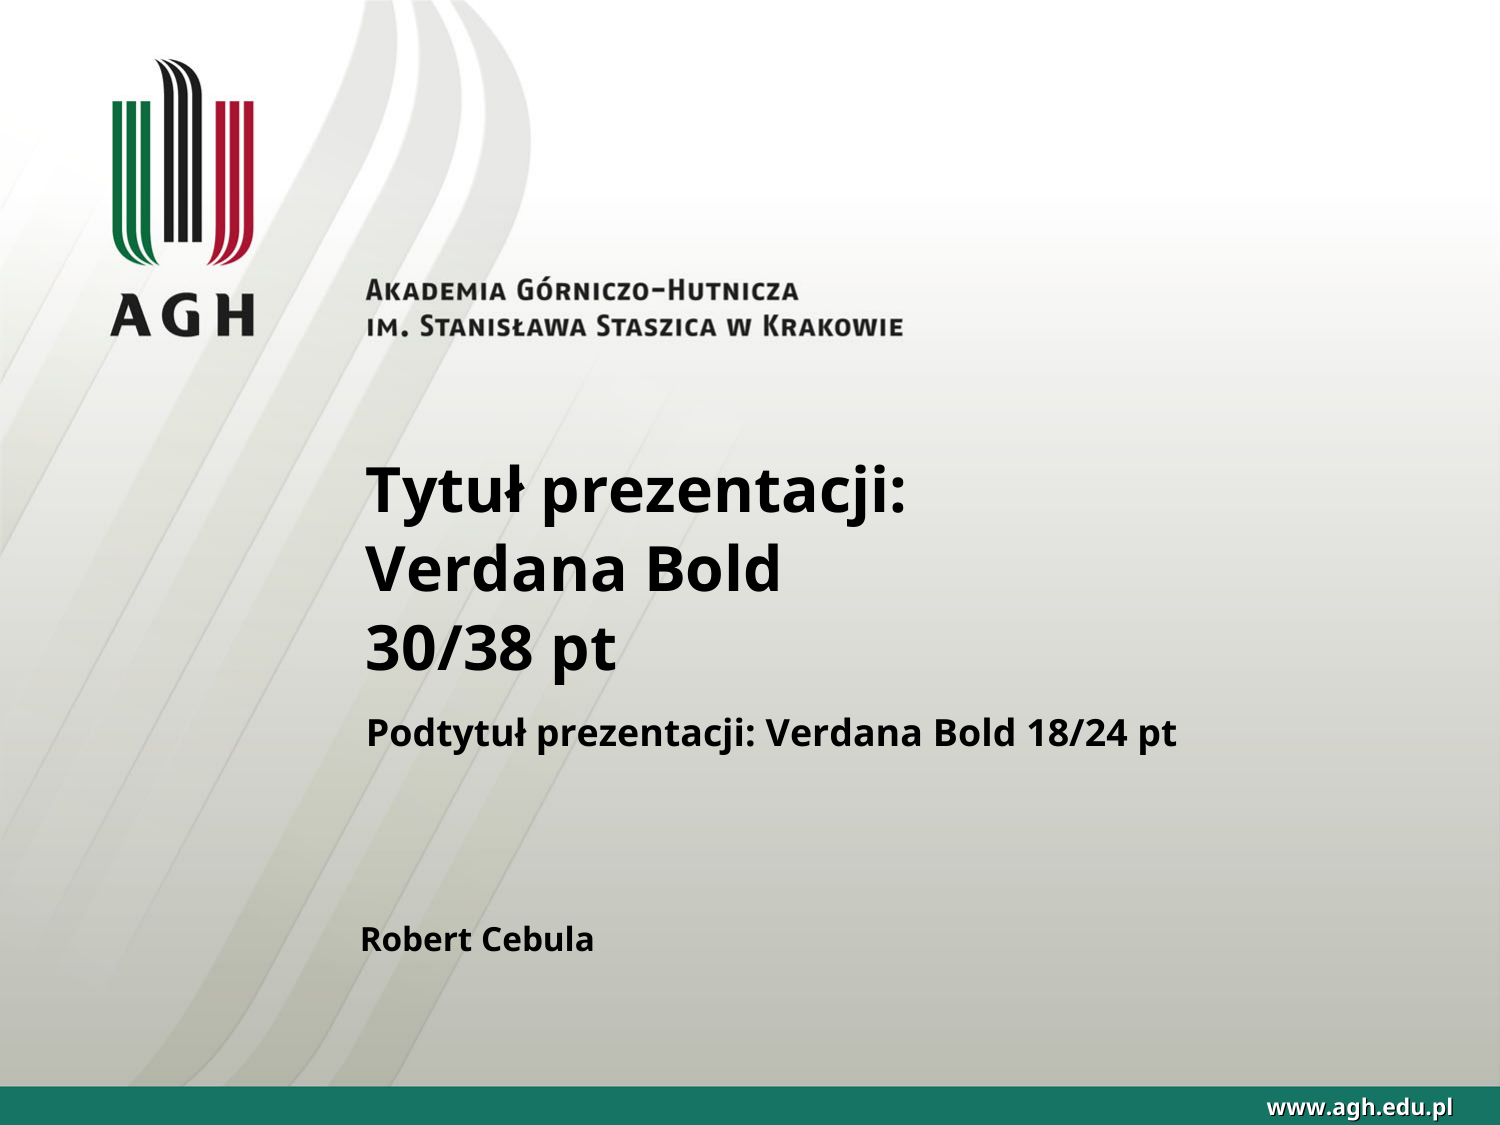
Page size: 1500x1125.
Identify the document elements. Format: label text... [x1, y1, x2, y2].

text_box www.agh.edu.pl [1251, 1084, 1500, 1125]
picture [0, 0, 1500, 1125]
title Tytuł prezentacji: Verdana Bold 30/38 pt [365, 445, 1376, 693]
text_box Robert Cebula [359, 891, 1371, 1030]
text_box Podtytuł prezentacji: Verdana Bold 18/24 pt [365, 704, 1376, 764]
